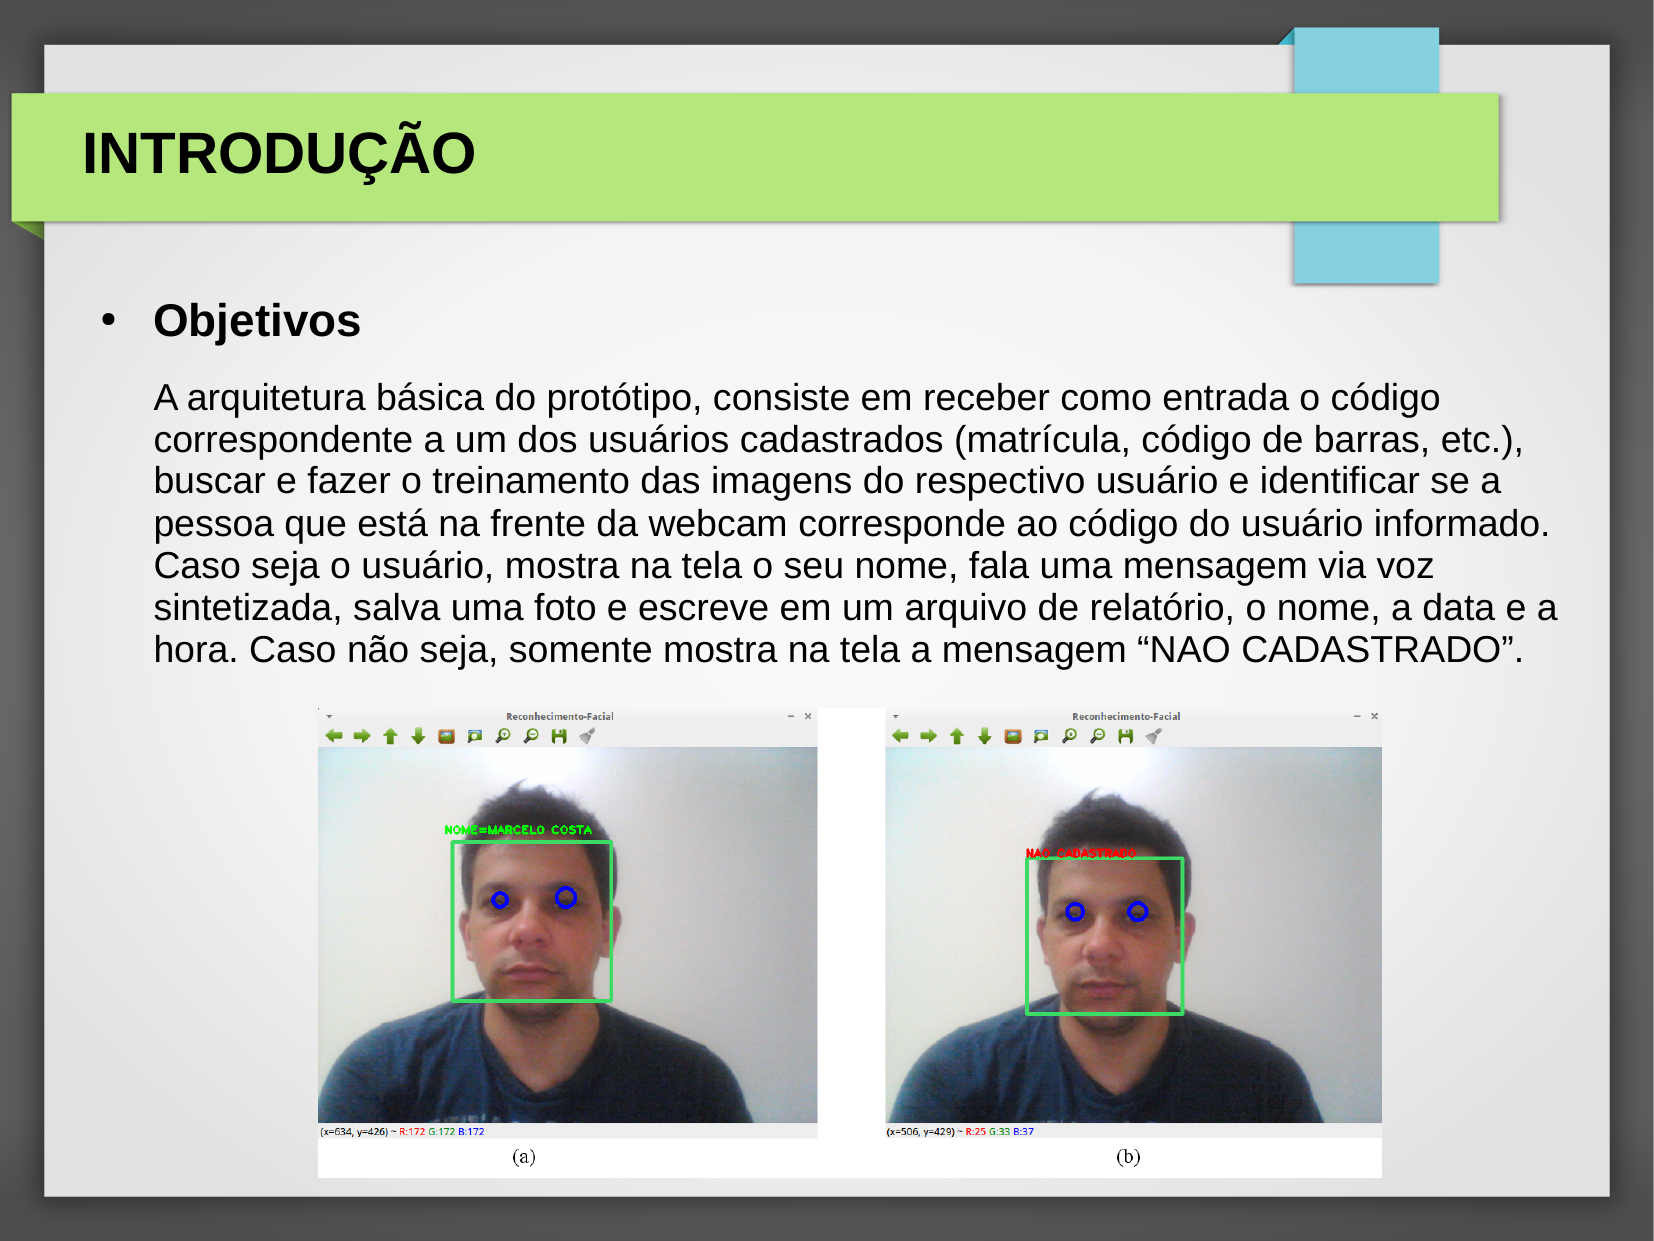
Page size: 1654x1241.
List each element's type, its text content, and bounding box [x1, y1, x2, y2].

list Objetivos A arquitetura básica do protótipo, consiste em receber como entrada o código correspondente a um dos usuários cadastrados (matrícula, código de barras, etc.), buscar e fazer o treinamento das imagens do respectivo usuário e identificar se a pessoa que está na frente da webcam corresponde ao código do usuário informado. Caso seja o usuário, mostra na tela o seu nome, fala uma mensagem via voz sintetizada, salva uma foto e escreve em um arquivo de relatório, o nome, a data e a hora. Caso não seja, somente mostra na tela a mensagem “NAO CADASTRADO”. [82, 295, 1571, 804]
title INTRODUÇÃO [82, 94, 1264, 213]
picture [0, 0, 1654, 1241]
